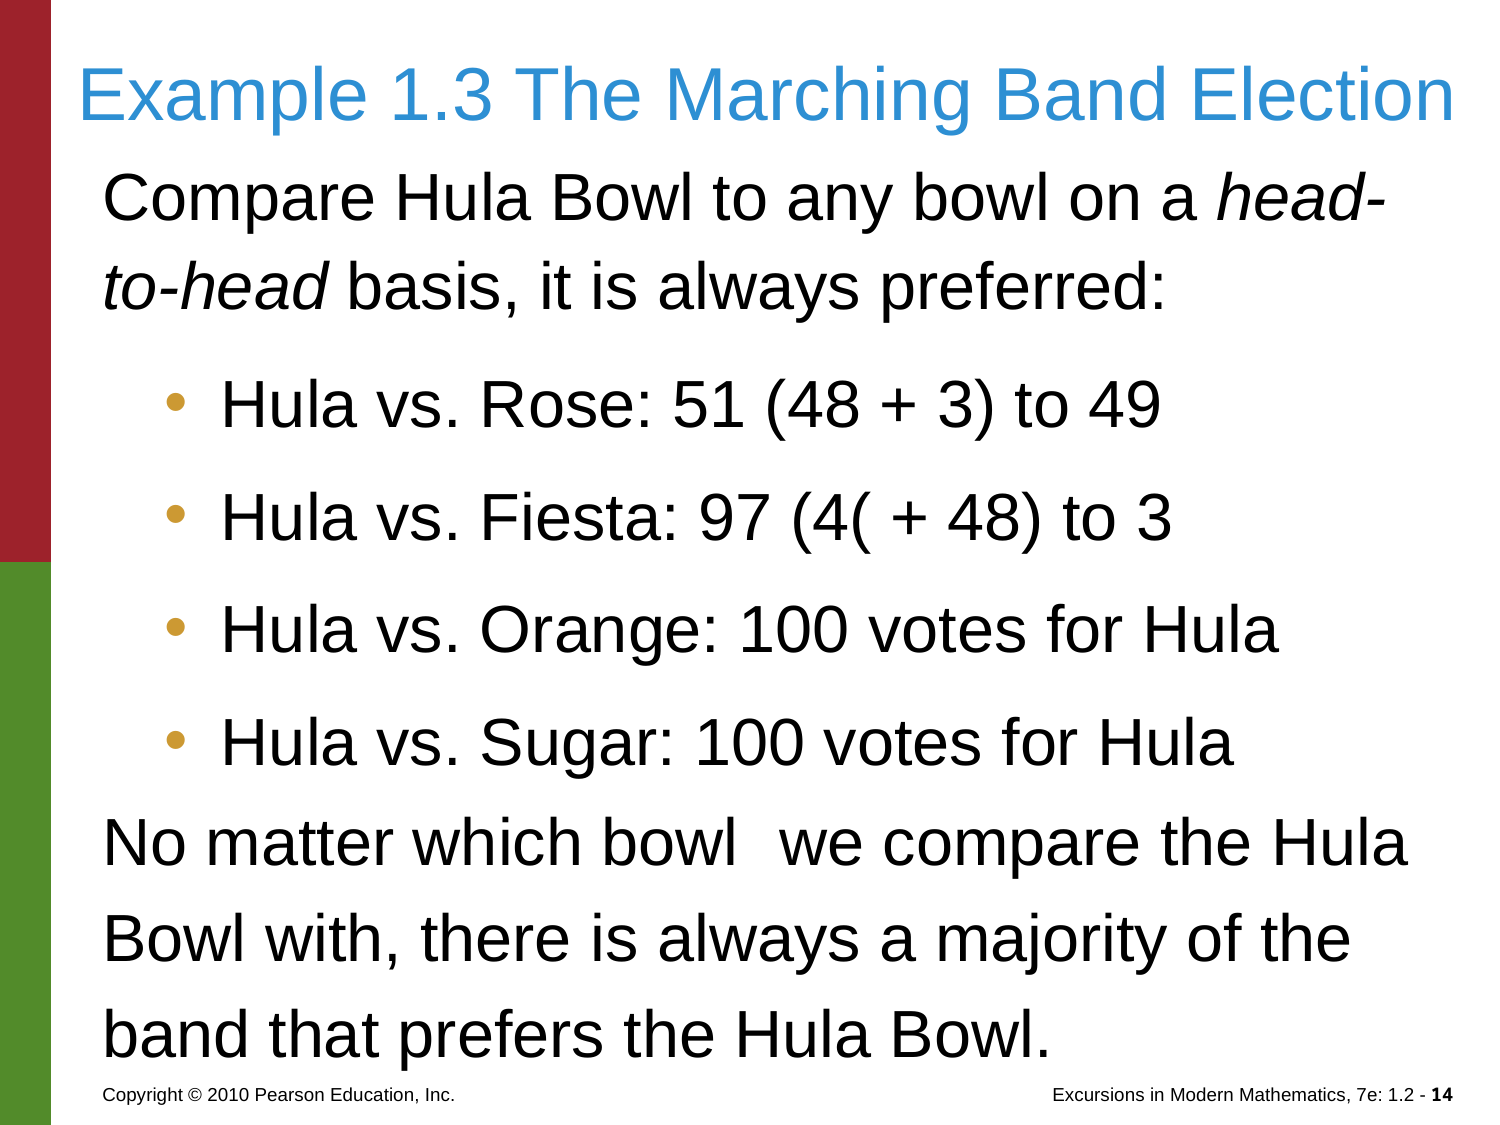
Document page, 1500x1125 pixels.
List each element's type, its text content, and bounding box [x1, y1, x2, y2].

text_box No matter which bowl we compare the Hula Bowl with, there is always a majority of the band that prefers the Hula Bowl. [87, 774, 1463, 1000]
text_box Example 1.3 The Marching Band Election [62, 37, 1475, 143]
list Compare Hula Bowl to any bowl on a head-to-head basis, it is always preferred: [87, 143, 1463, 363]
text_box Hula vs. Rose: 51 (48 + 3) to 49 Hula vs. Fiesta: 97 (4( + 48) to 3 Hula vs. Orange: 100 votes for Hula Hula vs. Sugar: 100 votes for Hula [149, 337, 1450, 774]
